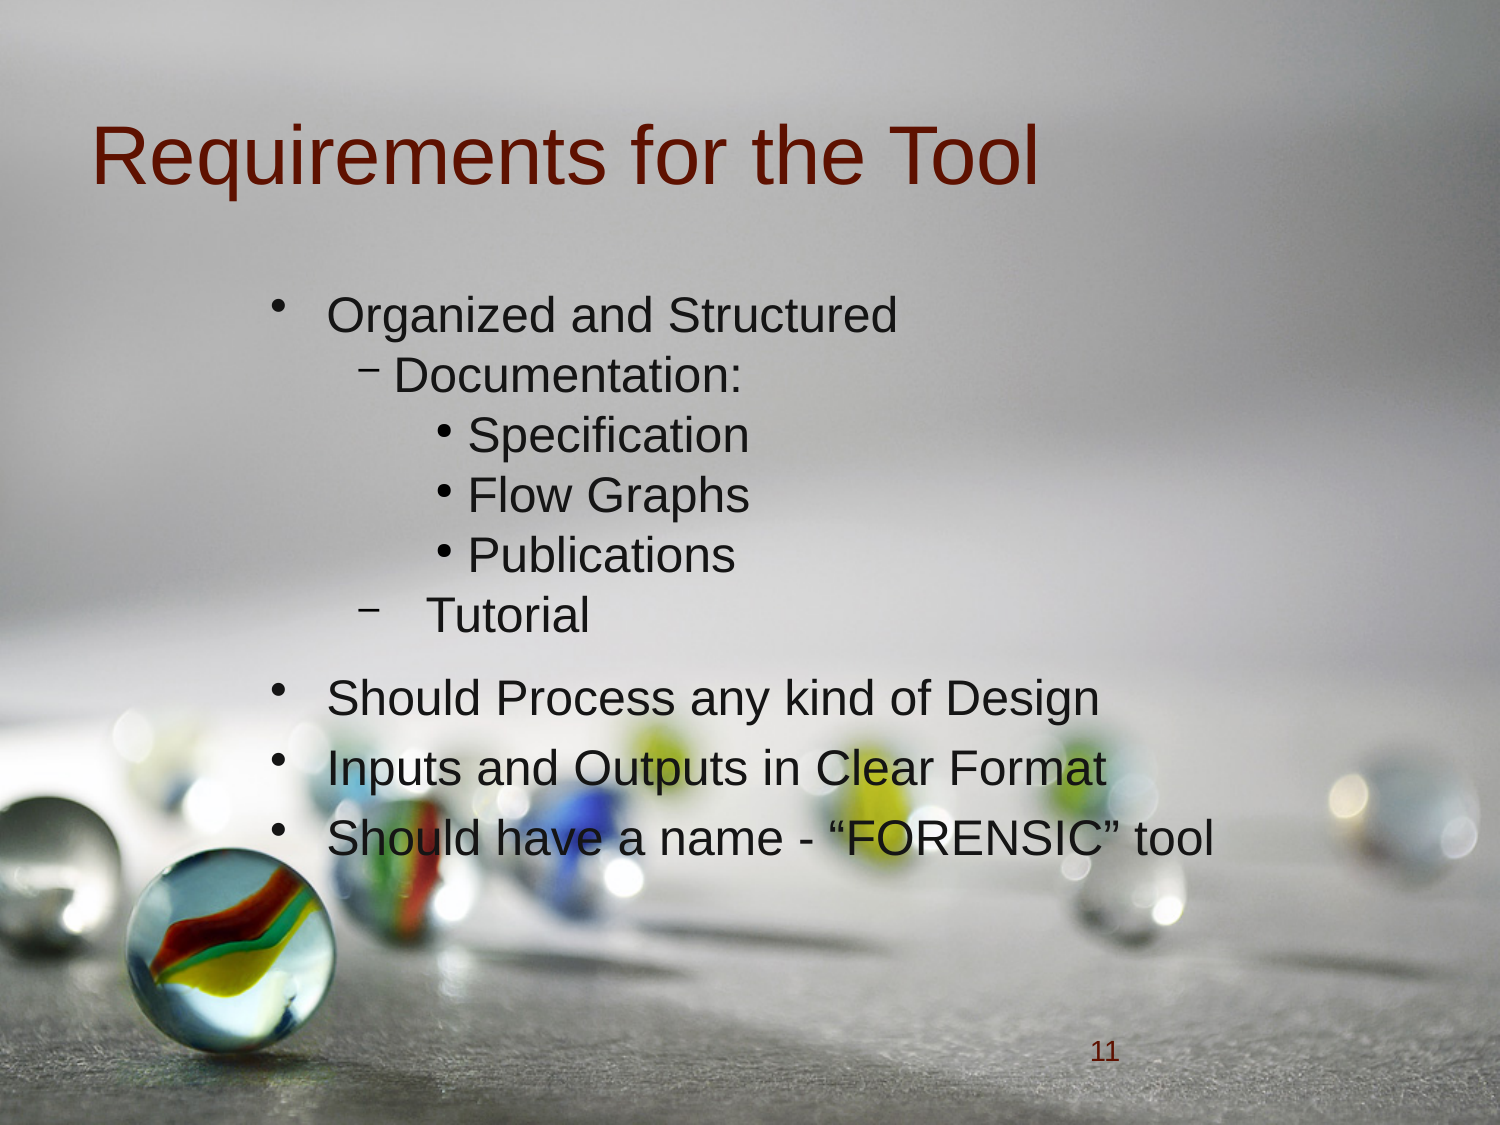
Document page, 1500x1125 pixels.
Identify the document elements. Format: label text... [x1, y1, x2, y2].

list Organized and Structured Documentation: Specification Flow Graphs Publications Tutorial Should Process any kind of Design Inputs and Outputs in Clear Format Should have a name - “FORENSIC” tool [255, 274, 1425, 1017]
picture [0, 0, 1500, 1125]
title Requirements for the Tool [75, 57, 1425, 245]
